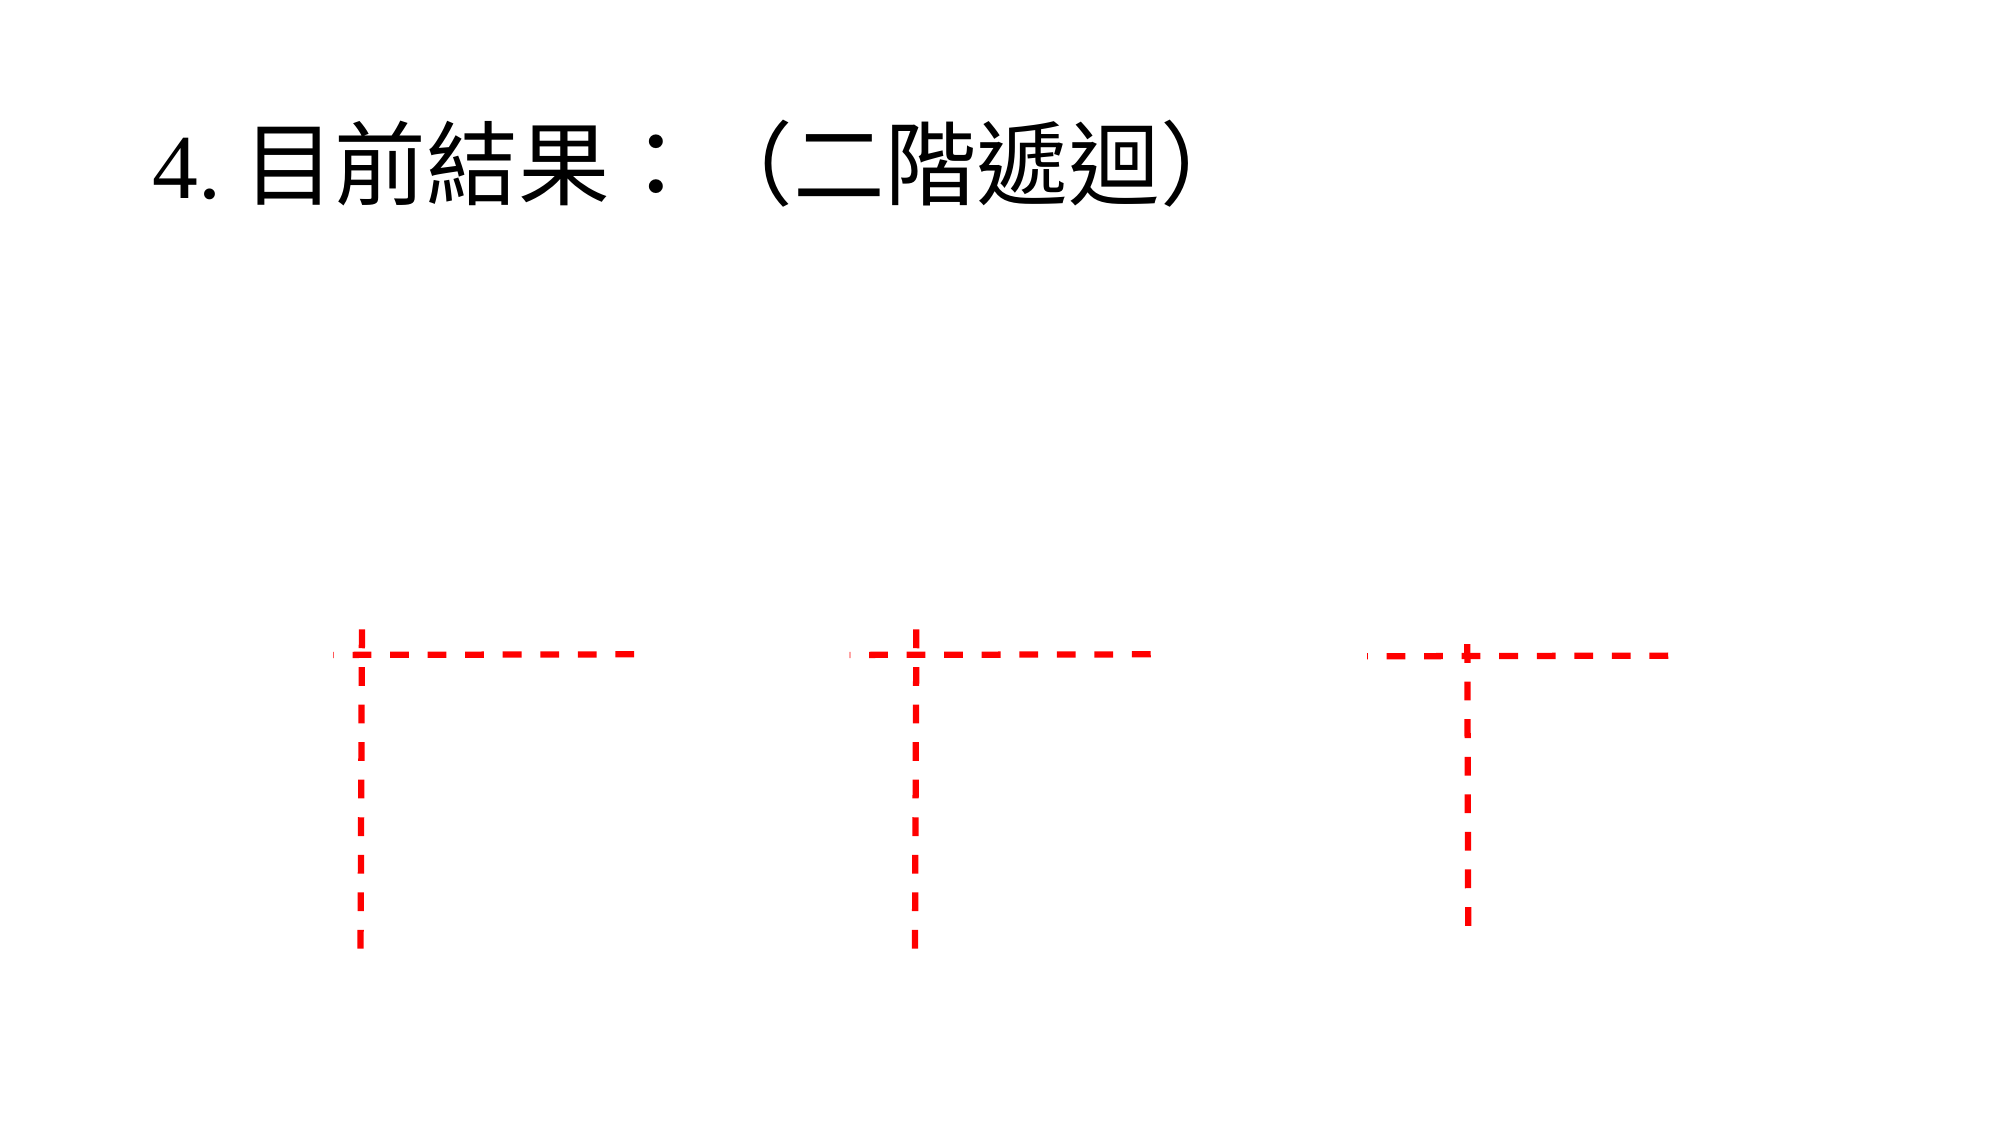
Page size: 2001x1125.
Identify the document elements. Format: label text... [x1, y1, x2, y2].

title 4.目前結果：（二階遞迴） [137, 59, 1863, 278]
list [137, 299, 1863, 1125]
